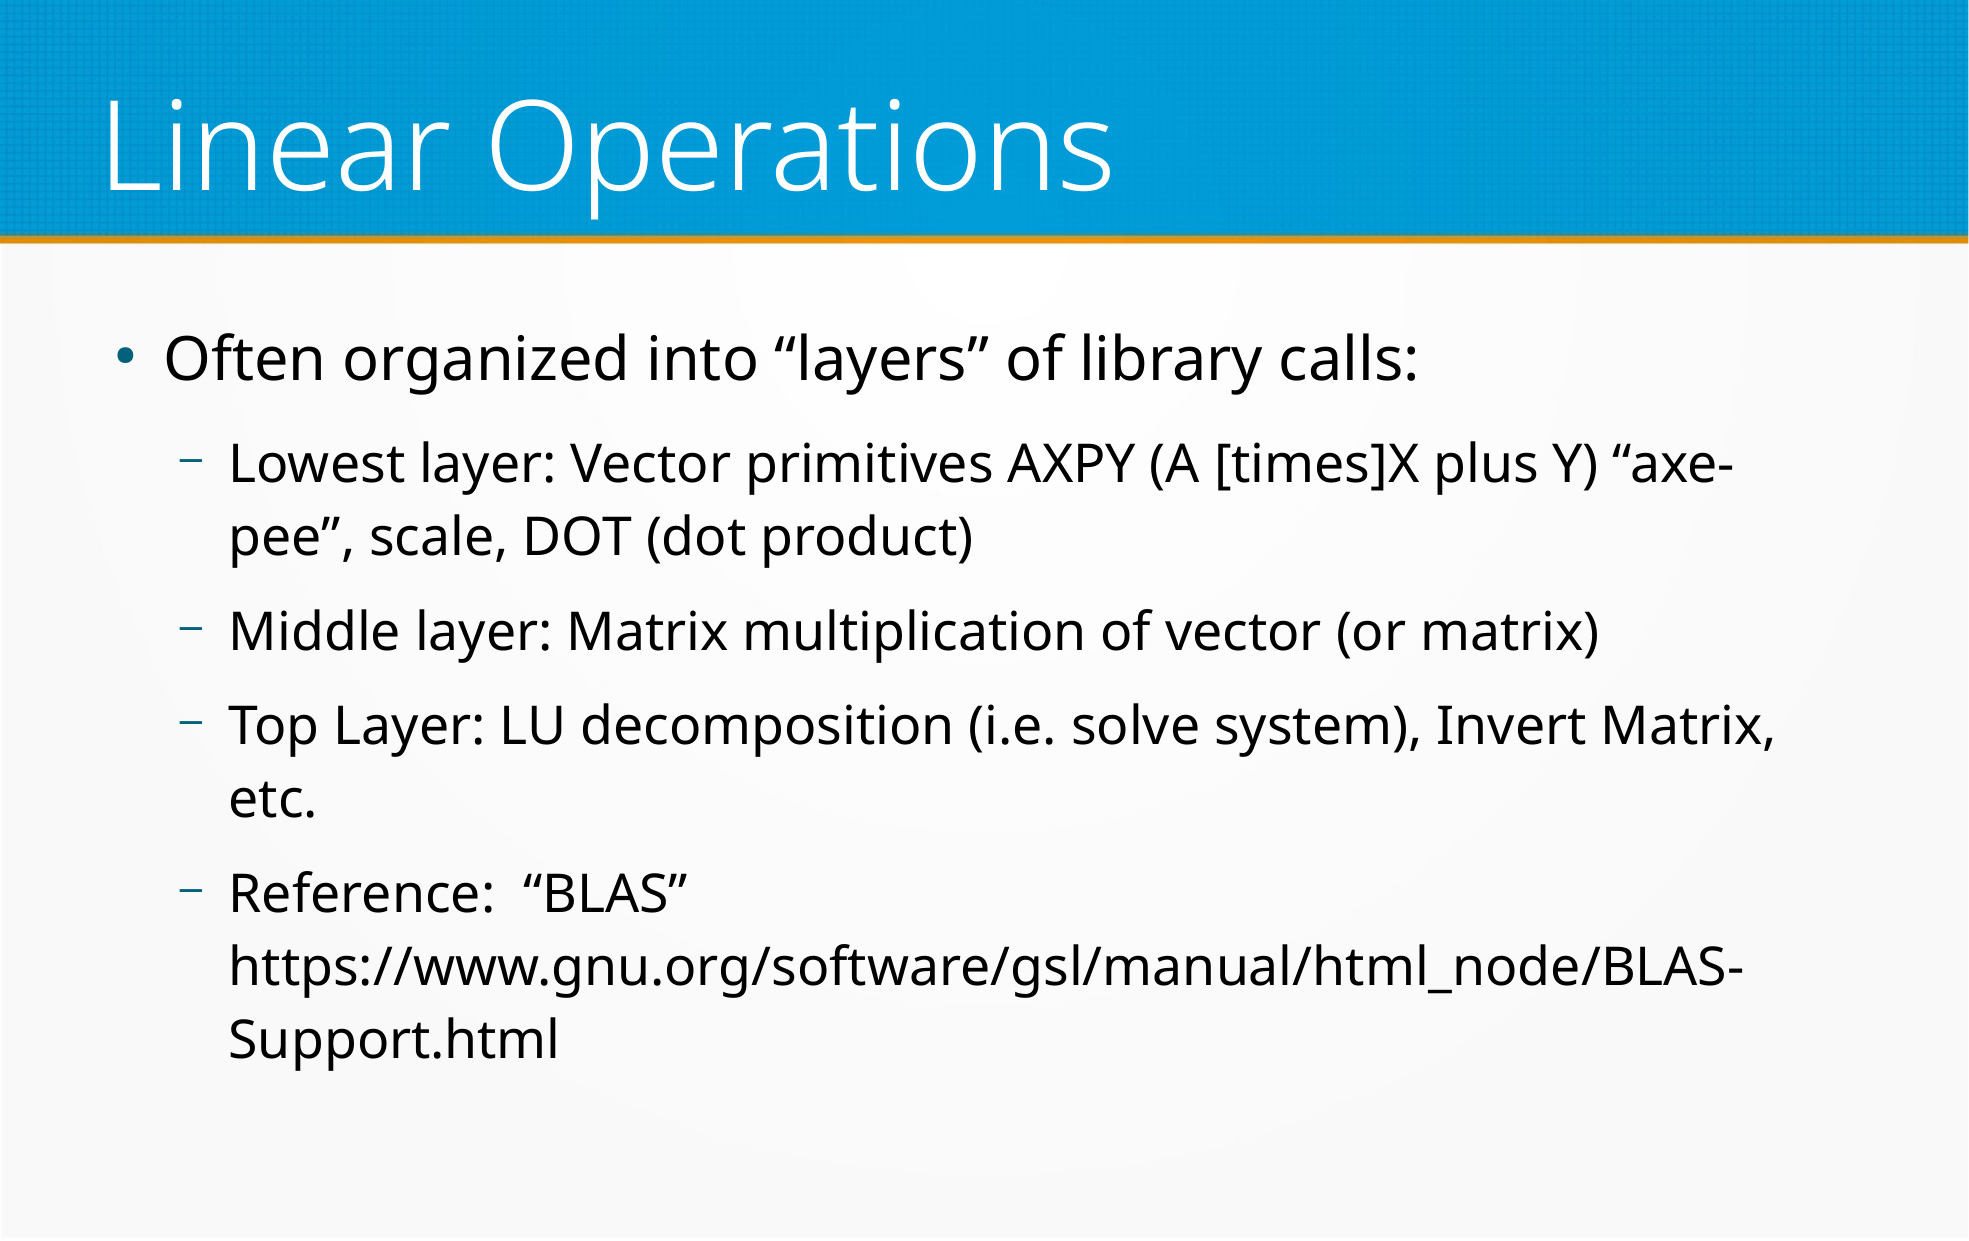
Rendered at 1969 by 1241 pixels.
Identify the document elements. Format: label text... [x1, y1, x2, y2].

picture [0, 233, 1969, 1241]
list Often organized into “layers” of library calls: Lowest layer: Vector primitives AXPY (A [times]X plus Y) “axe-pee”, scale, DOT (dot product) Middle layer: Matrix multiplication of vector (or matrix) Top Layer: LU decomposition (i.e. solve system), Invert Matrix, etc. Reference: “BLAS” https://www.gnu.org/software/gsl/manual/html_node/BLAS-Support.html [98, 315, 1861, 1081]
title Linear Operations [98, 19, 1870, 227]
